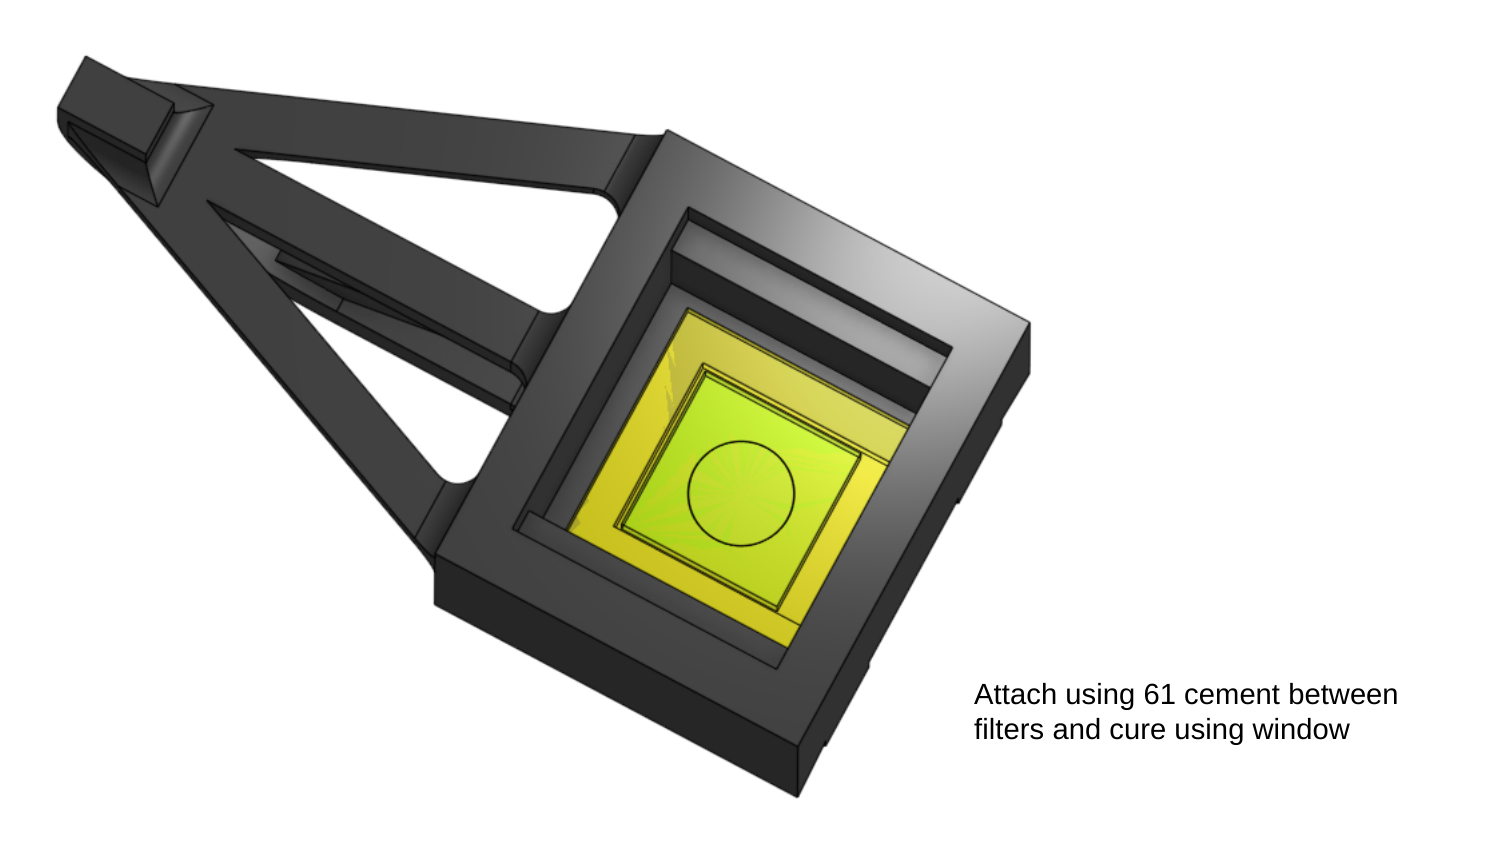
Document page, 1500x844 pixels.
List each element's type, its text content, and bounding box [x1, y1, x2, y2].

text_box Attach using 61 cement between filters and cure using window [959, 660, 1448, 761]
picture [24, 24, 1091, 819]
